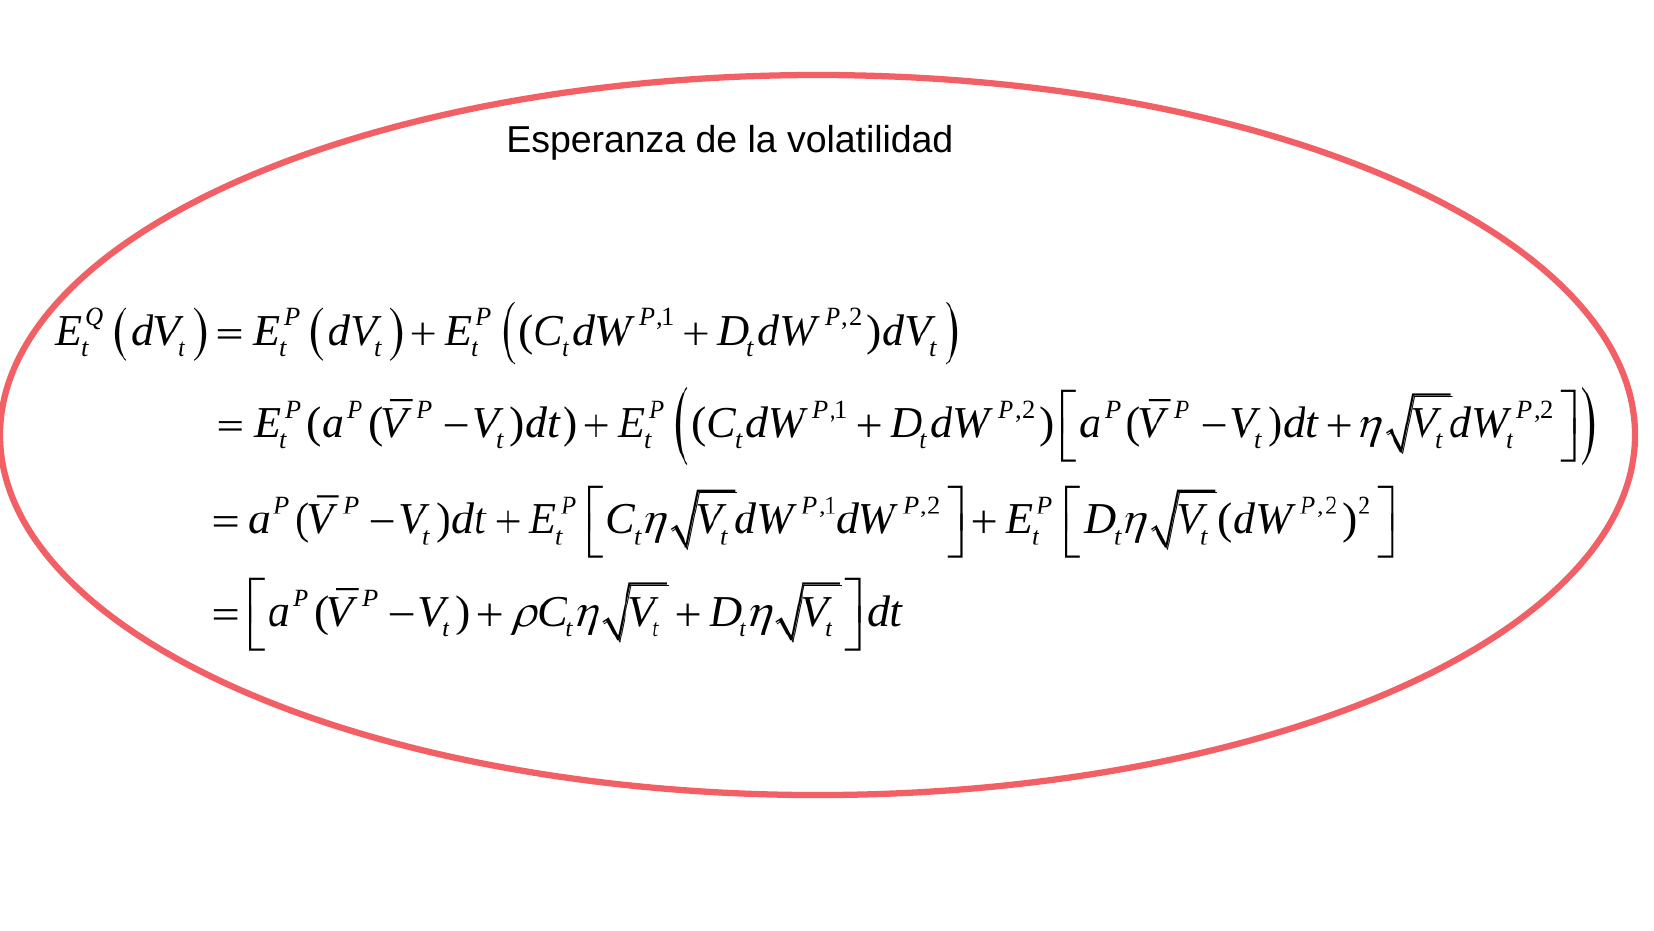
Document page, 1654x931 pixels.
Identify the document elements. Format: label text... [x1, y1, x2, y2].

picture [1456, 272, 1654, 665]
picture [5, 490, 180, 665]
text_box Esperanza de la volatilidad [491, 111, 1171, 169]
picture [5, 272, 82, 380]
picture [5, 272, 1631, 665]
